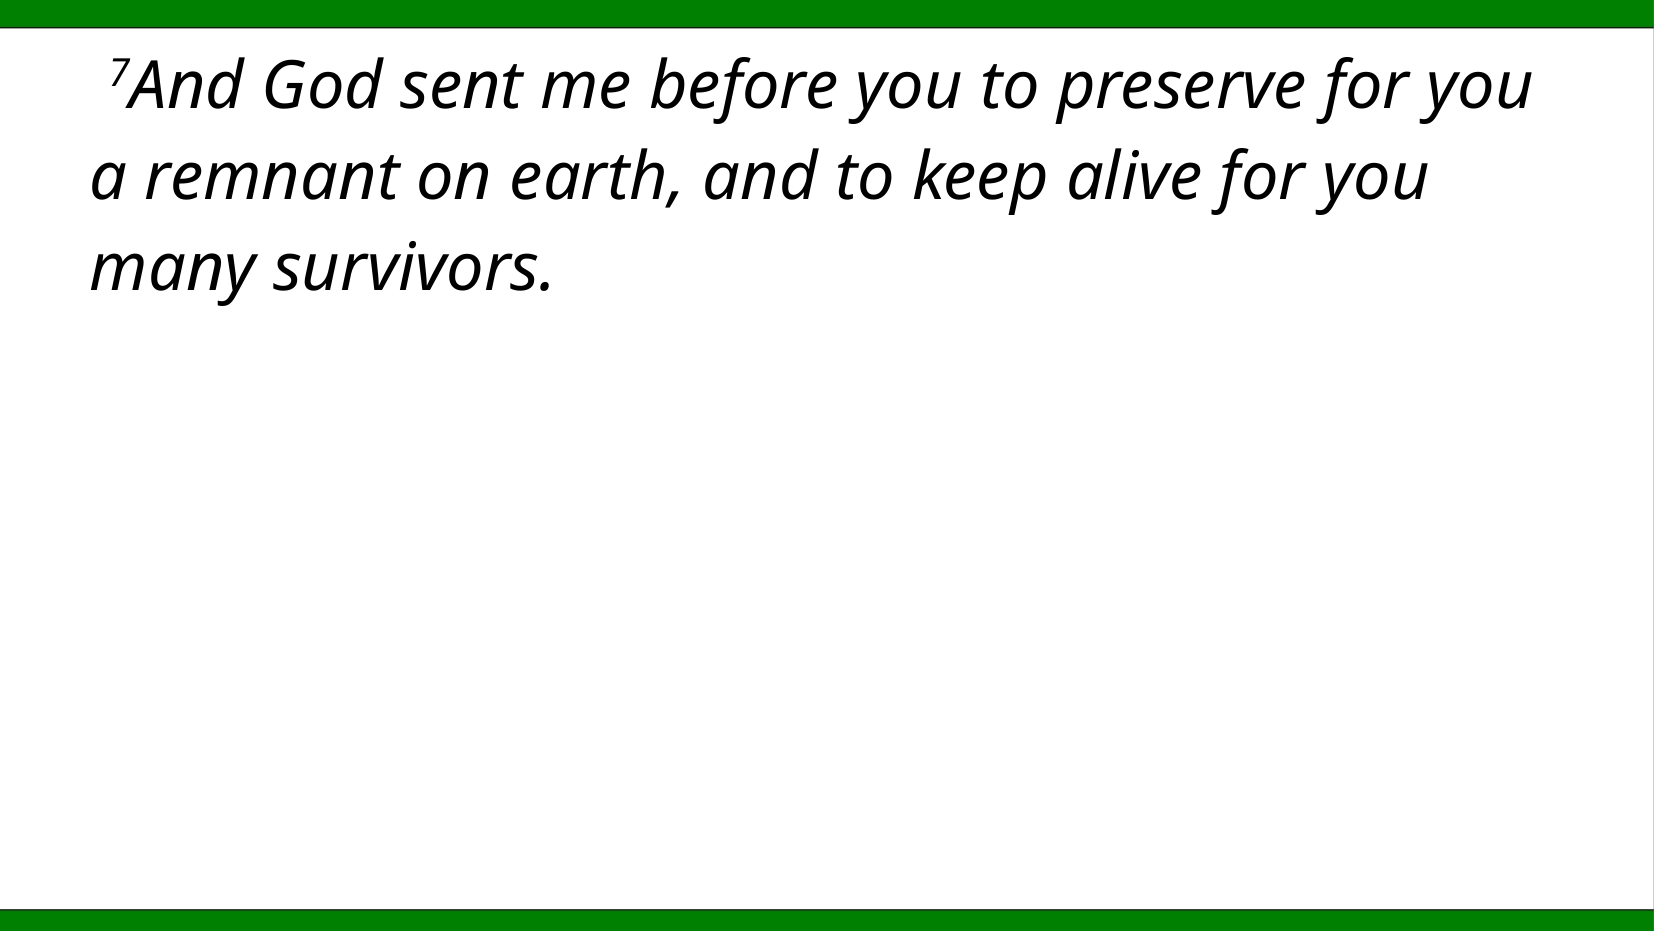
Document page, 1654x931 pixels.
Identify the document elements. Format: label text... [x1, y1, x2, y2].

picture [0, 0, 1654, 931]
text_box 7And God sent me before you to preserve for you a remnant on earth, and to keep alive for you many survivors. [75, 30, 1561, 312]
